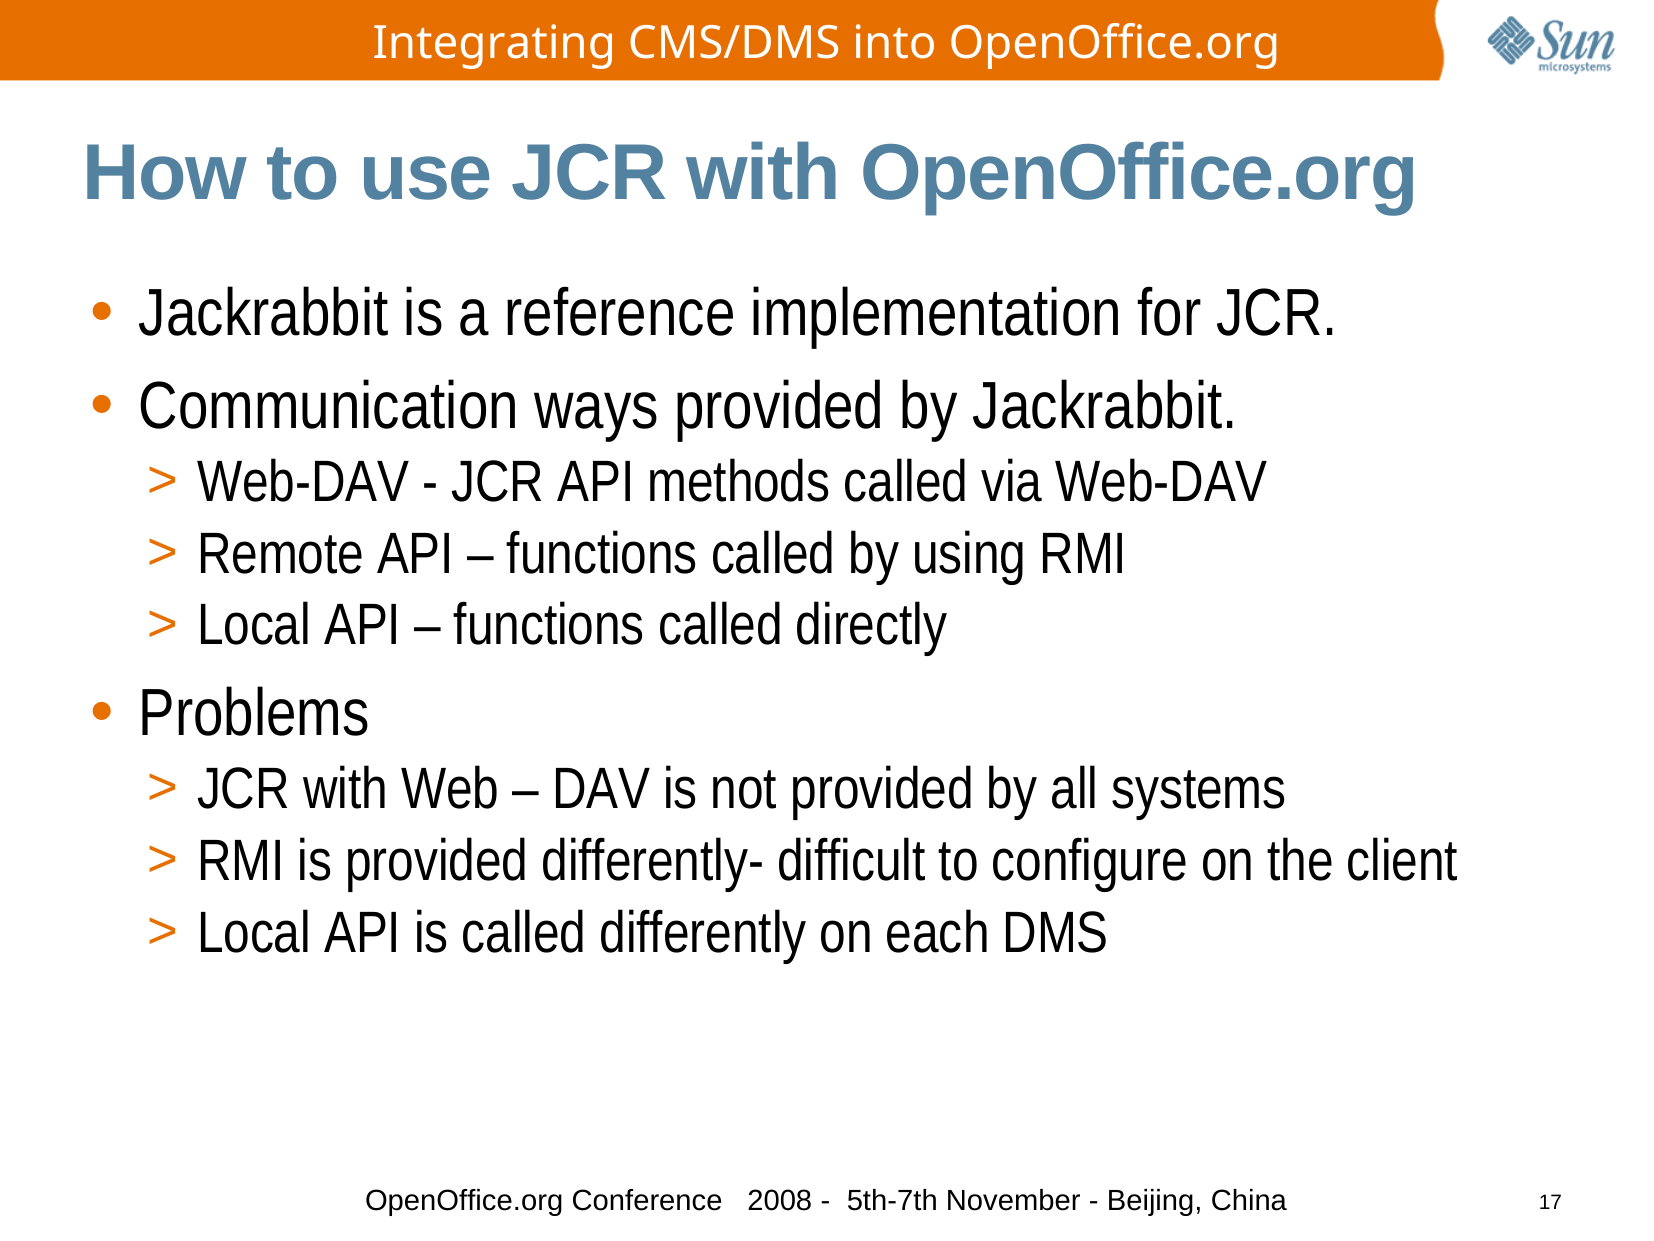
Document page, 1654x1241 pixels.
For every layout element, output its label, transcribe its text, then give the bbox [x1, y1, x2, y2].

title How to use JCR with OpenOffice.org [82, 135, 1585, 236]
list Jackrabbit is a reference implementation for JCR. Communication ways provided by Jackrabbit. Web-DAV - JCR API methods called via Web-DAV Remote API – functions called by using RMI Local API – functions called directly Problems JCR with Web – DAV is not provided by all systems RMI is provided differently- difficult to configure on the client Local API is called differently on each DMS [71, 283, 1545, 1121]
picture [0, 0, 1654, 83]
